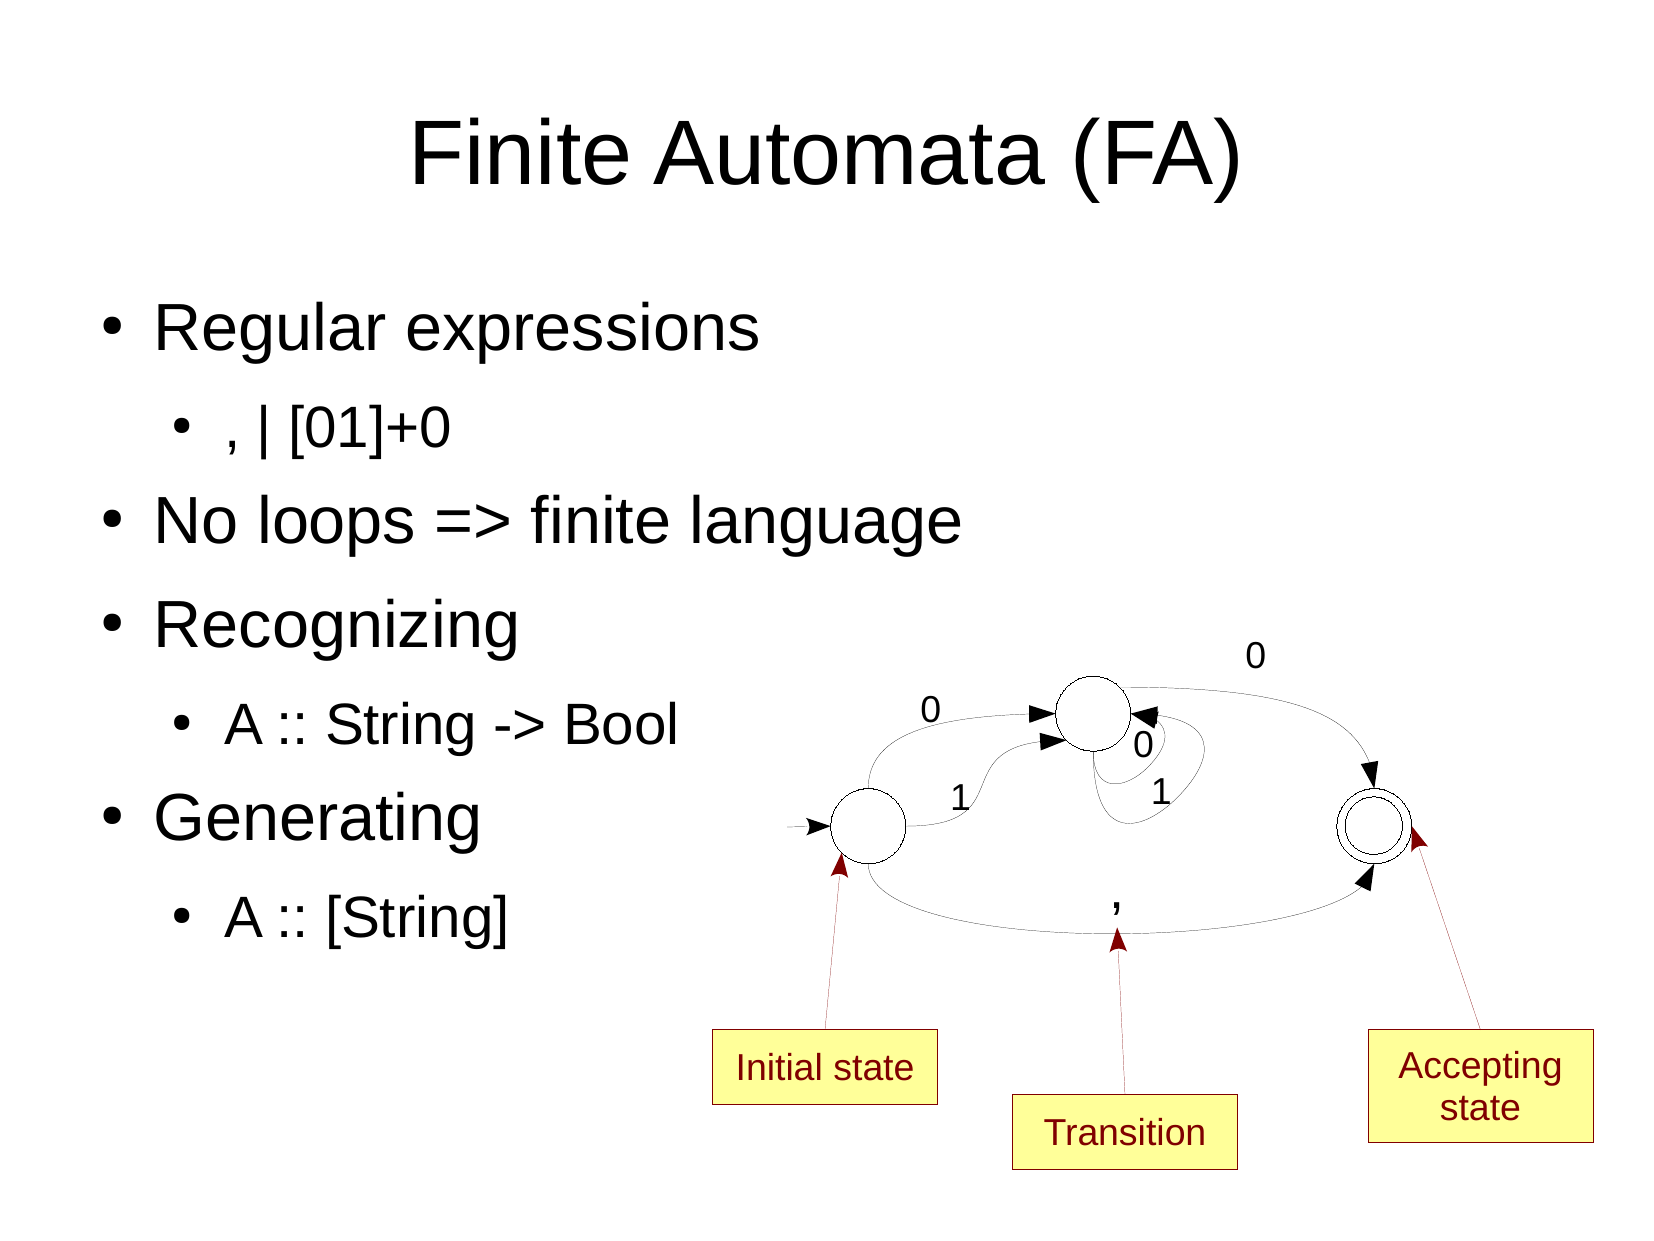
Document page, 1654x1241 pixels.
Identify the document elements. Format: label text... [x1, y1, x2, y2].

title Finite Automata (FA) [82, 56, 1571, 250]
text_box [1055, 676, 1131, 752]
text_box 0 [1118, 716, 1169, 773]
text_box [1336, 788, 1412, 864]
text_box 0 [905, 680, 957, 738]
text_box , [1094, 851, 1140, 928]
text_box Accepting state [1368, 1029, 1594, 1143]
list Regular expressions , | [01]+0 No loops => finite language Recognizing A :: String -> Bool Generating A :: [String] [82, 290, 1571, 1109]
text_box [830, 788, 906, 864]
text_box Initial state [712, 1029, 938, 1105]
text_box 1 [1136, 763, 1187, 821]
text_box 0 [1230, 627, 1282, 685]
text_box Transition [1012, 1094, 1238, 1170]
text_box 1 [935, 769, 986, 827]
